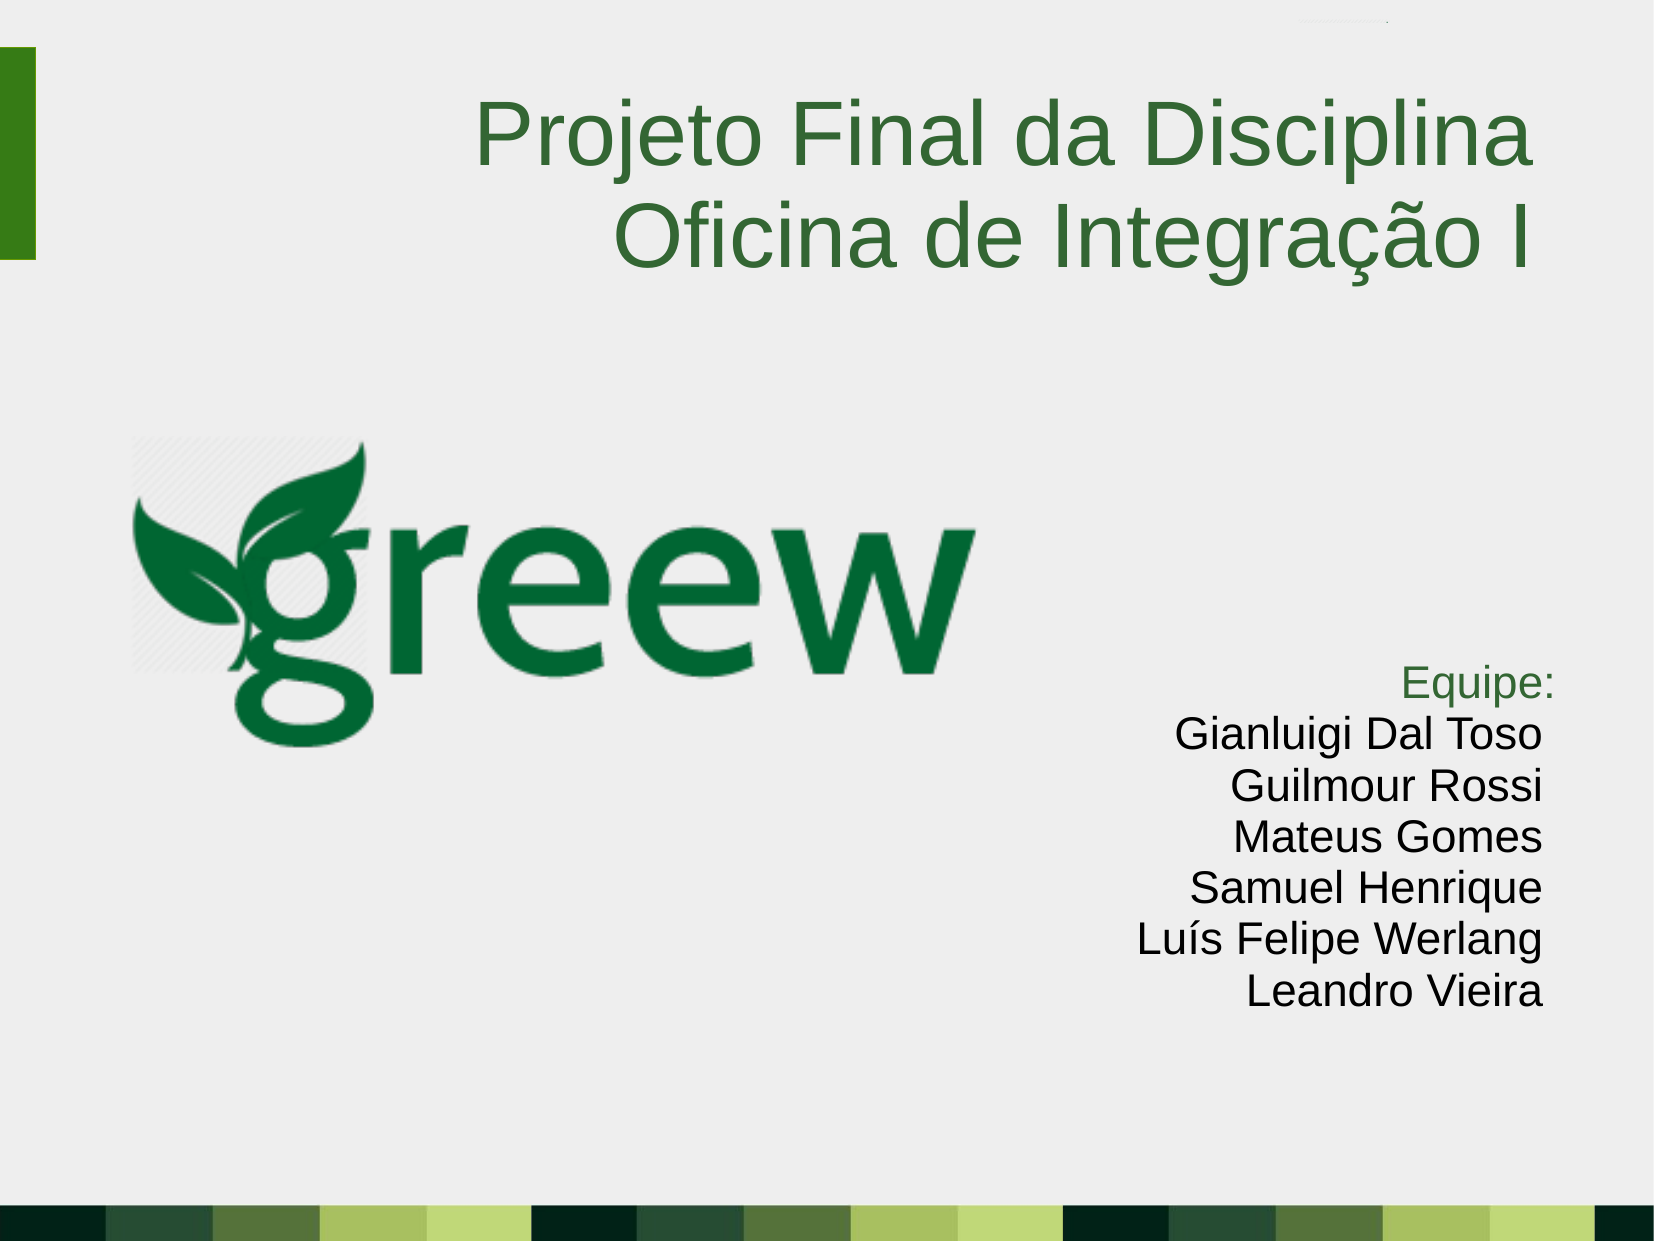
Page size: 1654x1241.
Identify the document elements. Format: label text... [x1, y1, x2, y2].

text_box Equipe: Gianluigi Dal Toso Guilmour Rossi Mateus Gomes Samuel Henrique Luís Felipe Werlang Leandro Vieira [1003, 649, 1571, 1028]
text_box Projeto Final da Disciplina Oficina de Integração I [295, 30, 1536, 339]
text_box [1263, 23, 1642, 178]
picture [1295, 19, 1630, 23]
picture [124, 436, 993, 755]
picture [0, 1204, 1654, 1241]
